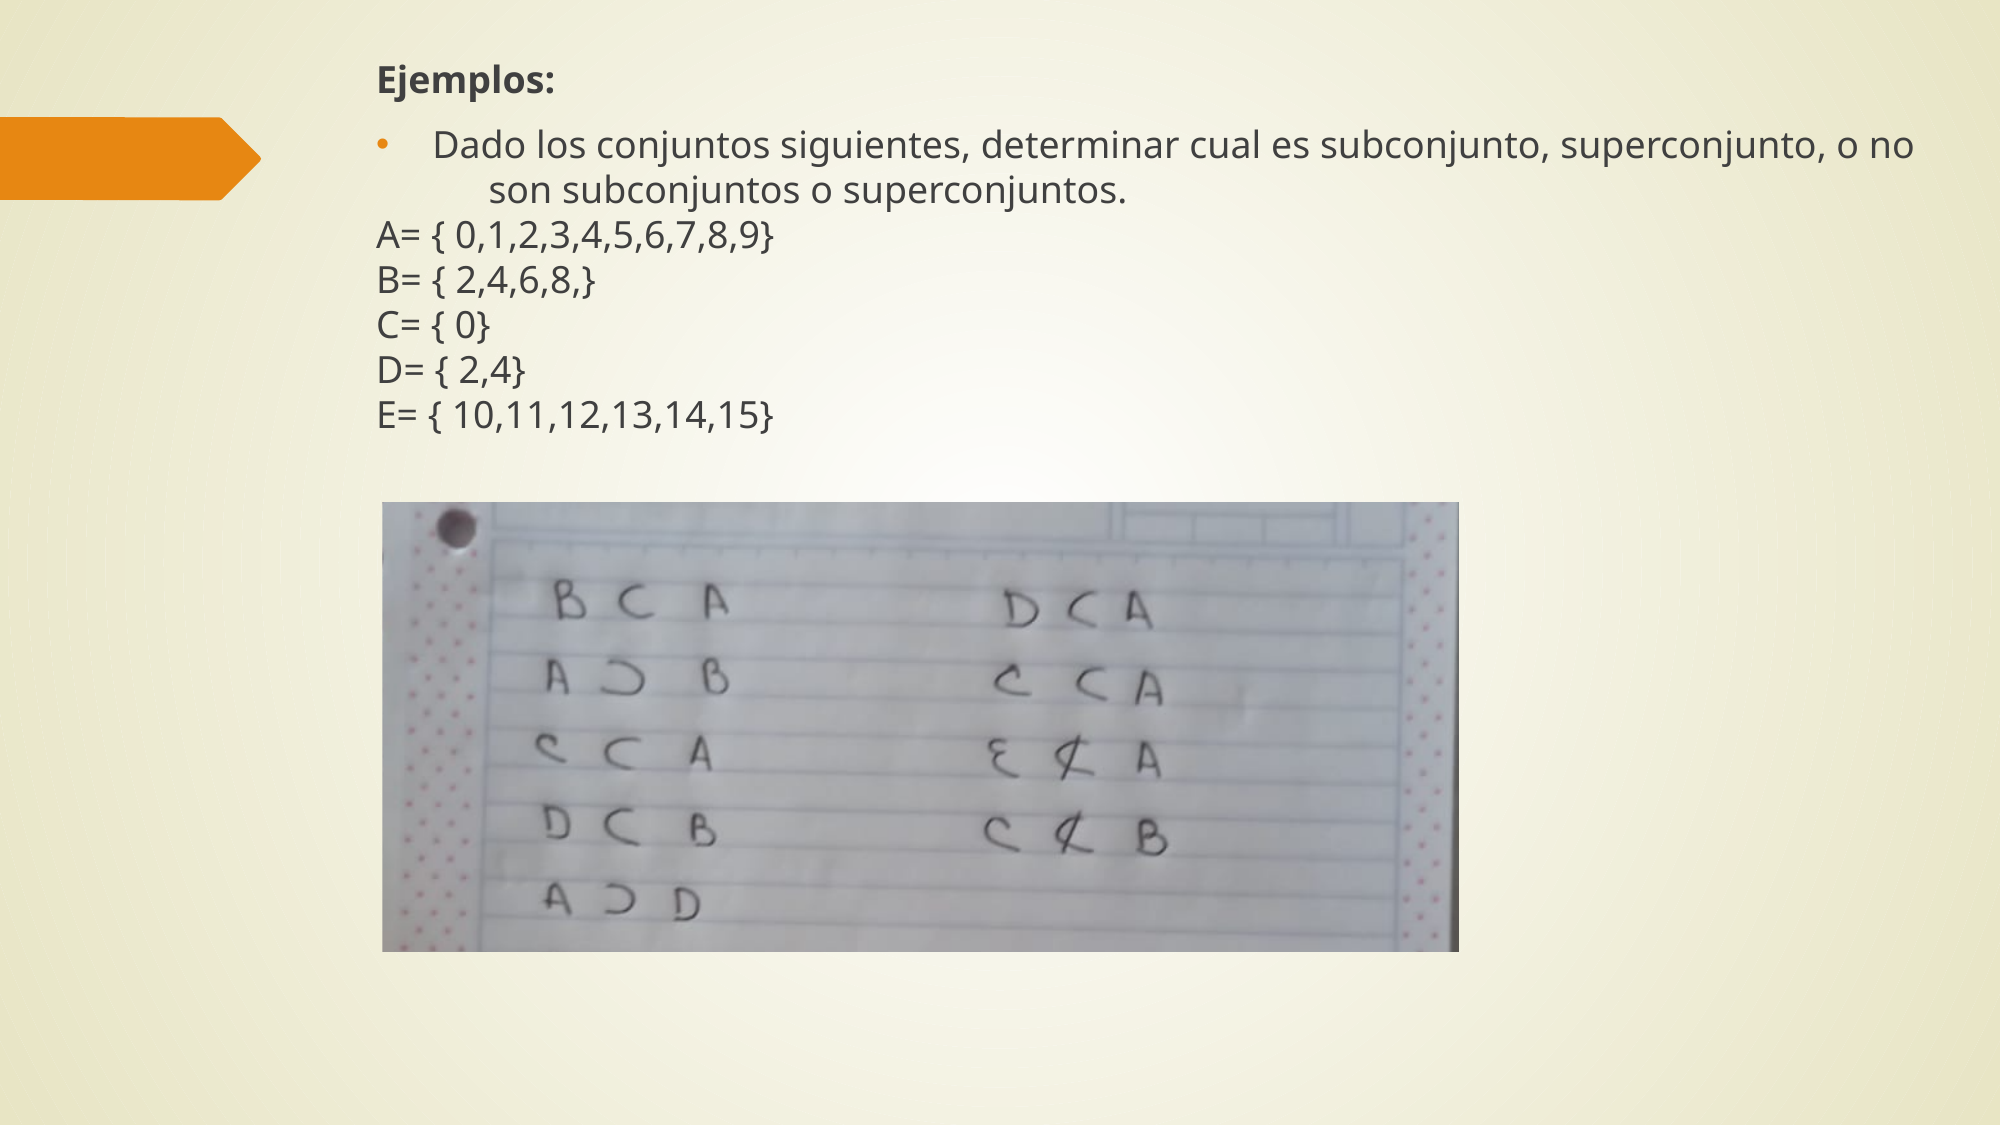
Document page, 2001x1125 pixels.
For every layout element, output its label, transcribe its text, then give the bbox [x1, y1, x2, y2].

picture [382, 502, 1459, 952]
list Ejemplos: Dado los conjuntos siguientes, determinar cual es subconjunto, superconjunto, o no son subconjuntos o superconjuntos. A= { 0,1,2,3,4,5,6,7,8,9} B= { 2,4,6,8,} C= { 0} D= { 2,4} E= { 10,11,12,13,14,15} [361, 48, 1939, 1032]
